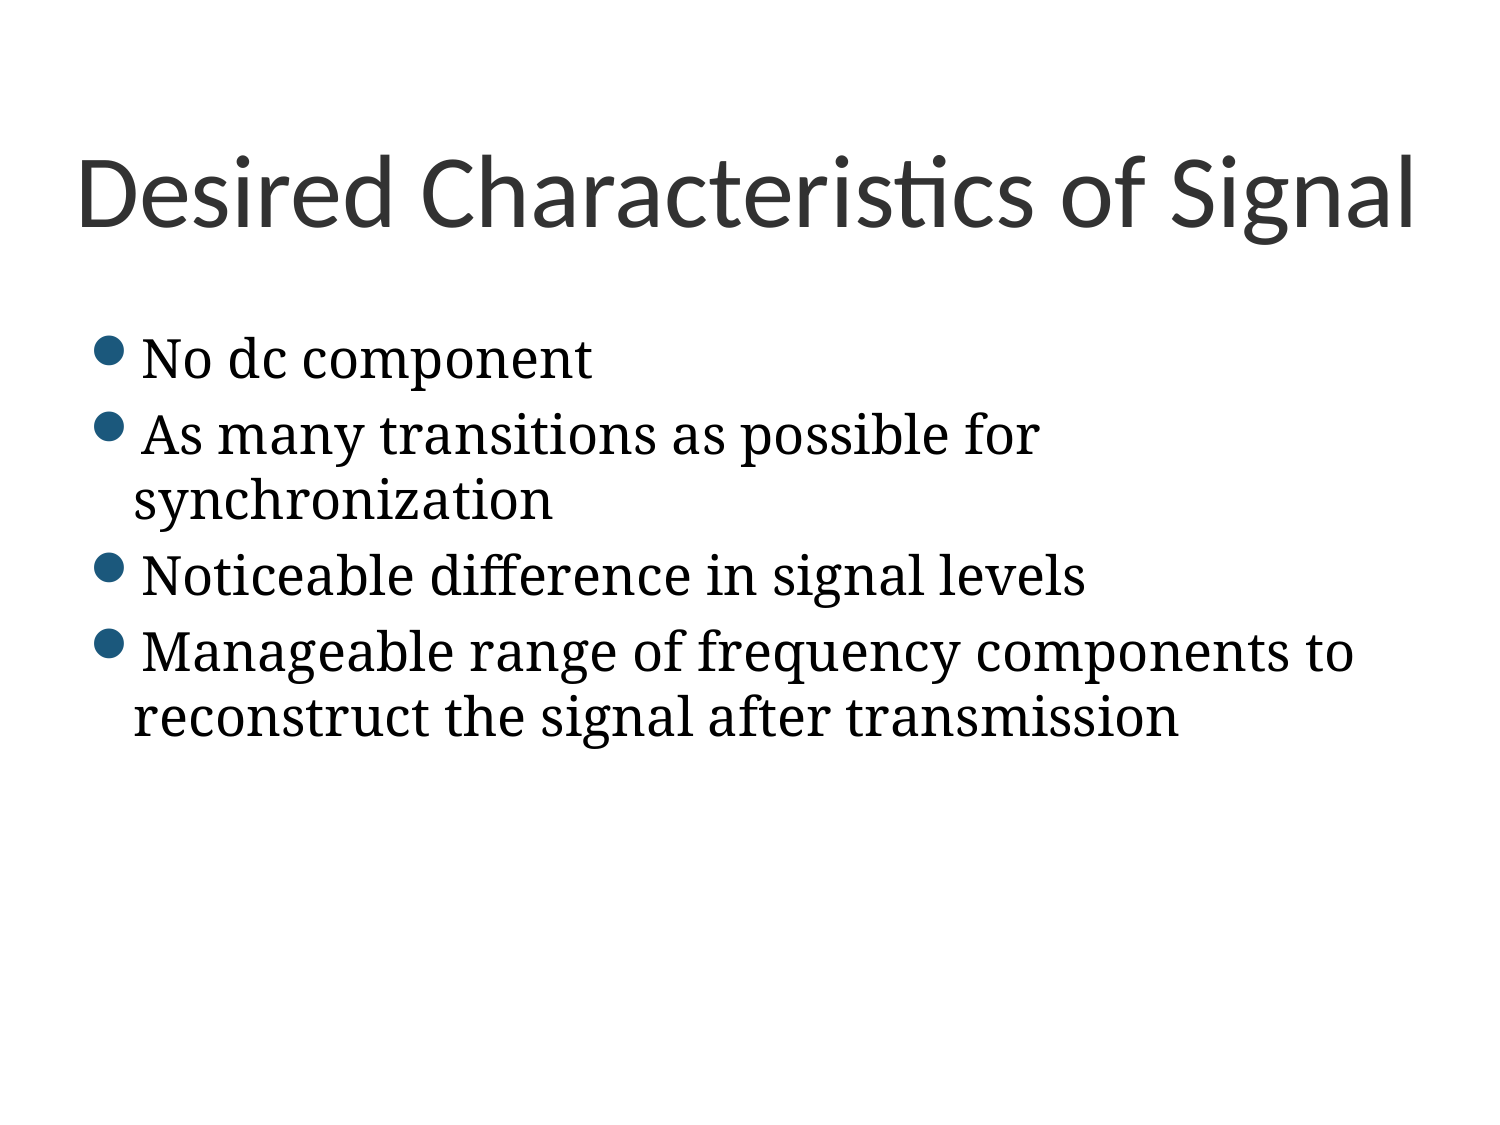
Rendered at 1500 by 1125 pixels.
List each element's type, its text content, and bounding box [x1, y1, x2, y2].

title Desired Characteristics of Signal [75, 115, 1426, 304]
text_box No dc component As many transitions as possible for synchronization Noticeable difference in signal levels Manageable range of frequency components to reconstruct the signal after transmission [75, 317, 1426, 1038]
